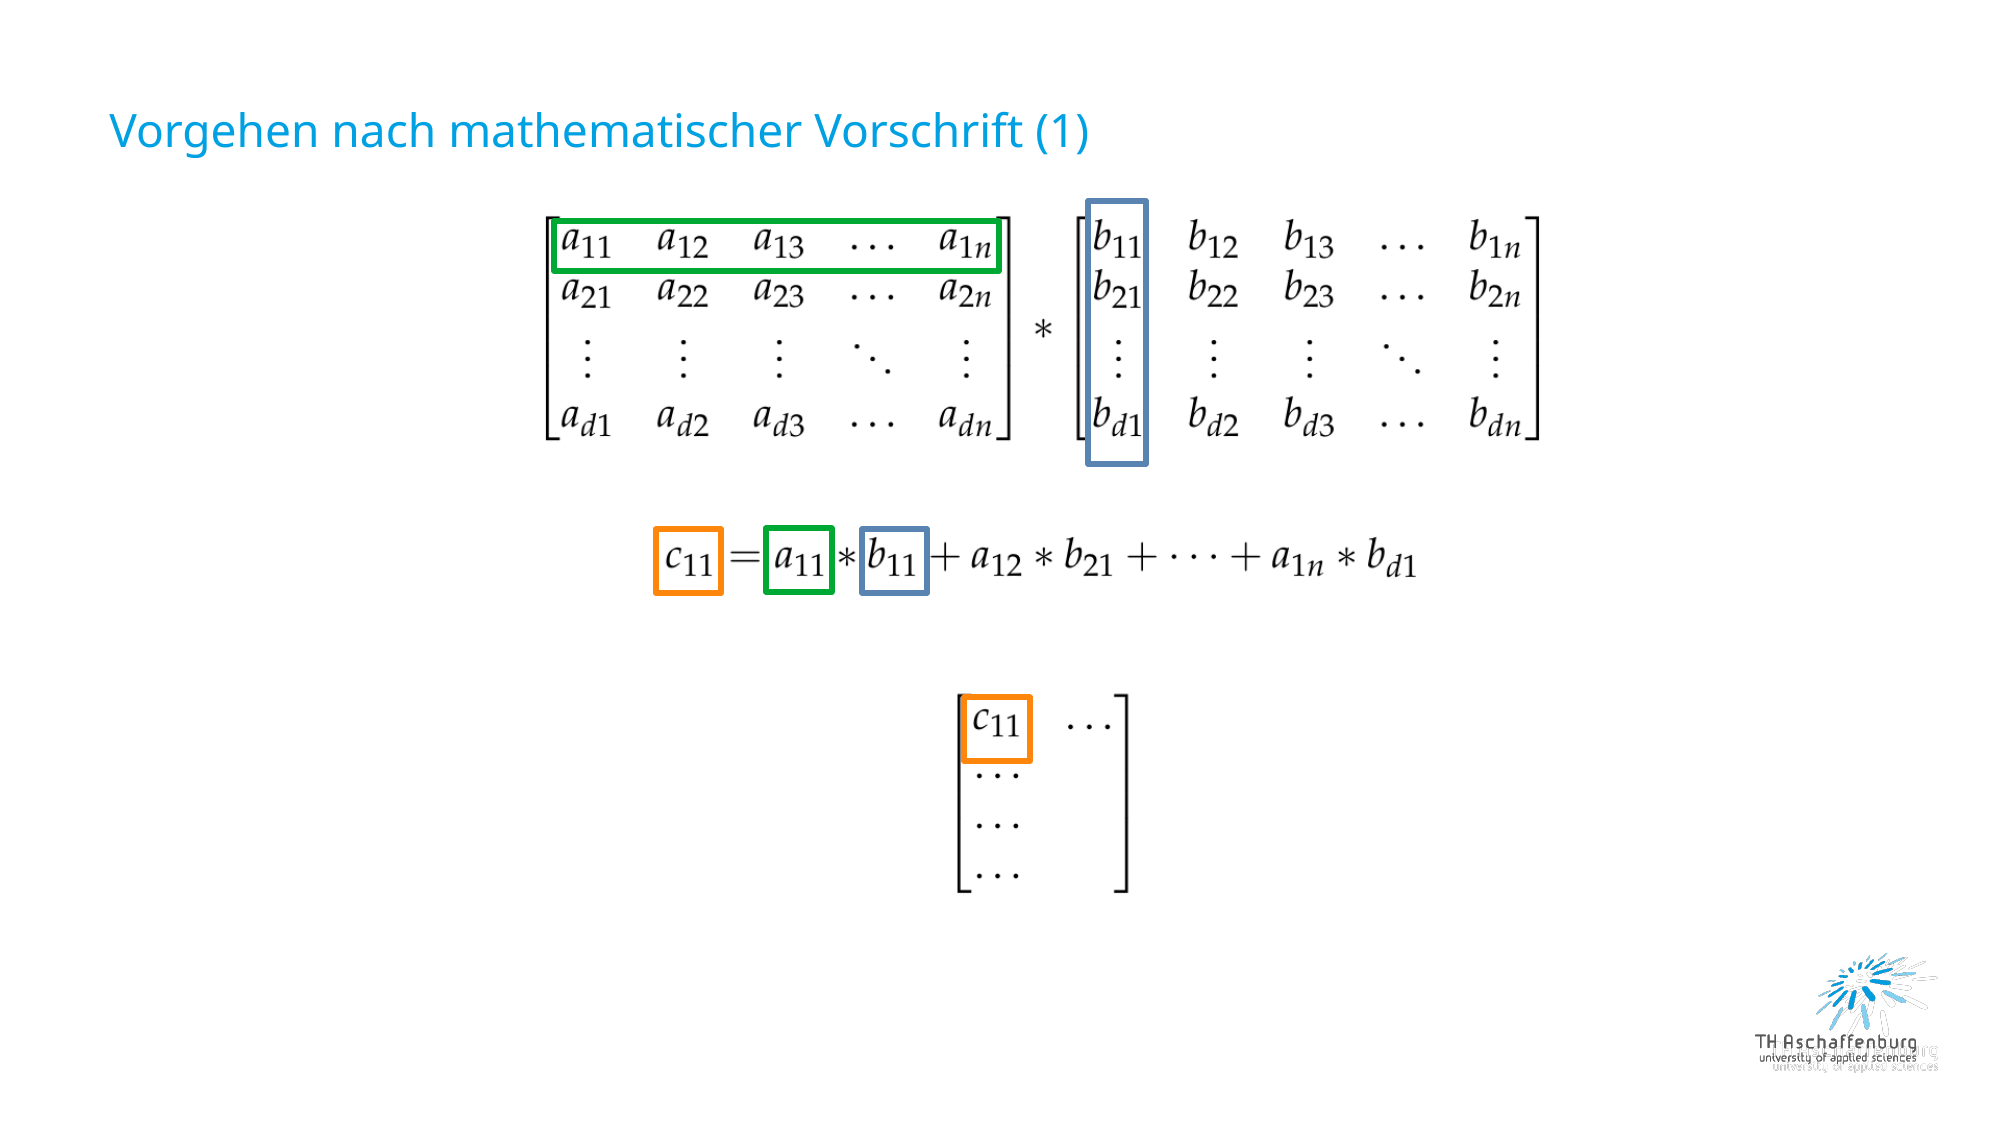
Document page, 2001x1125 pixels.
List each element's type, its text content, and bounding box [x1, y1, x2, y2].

title Vorgehen nach mathematischer Vorschrift (1) [94, 94, 1820, 165]
picture [522, 192, 1564, 921]
picture [1755, 953, 1938, 1073]
